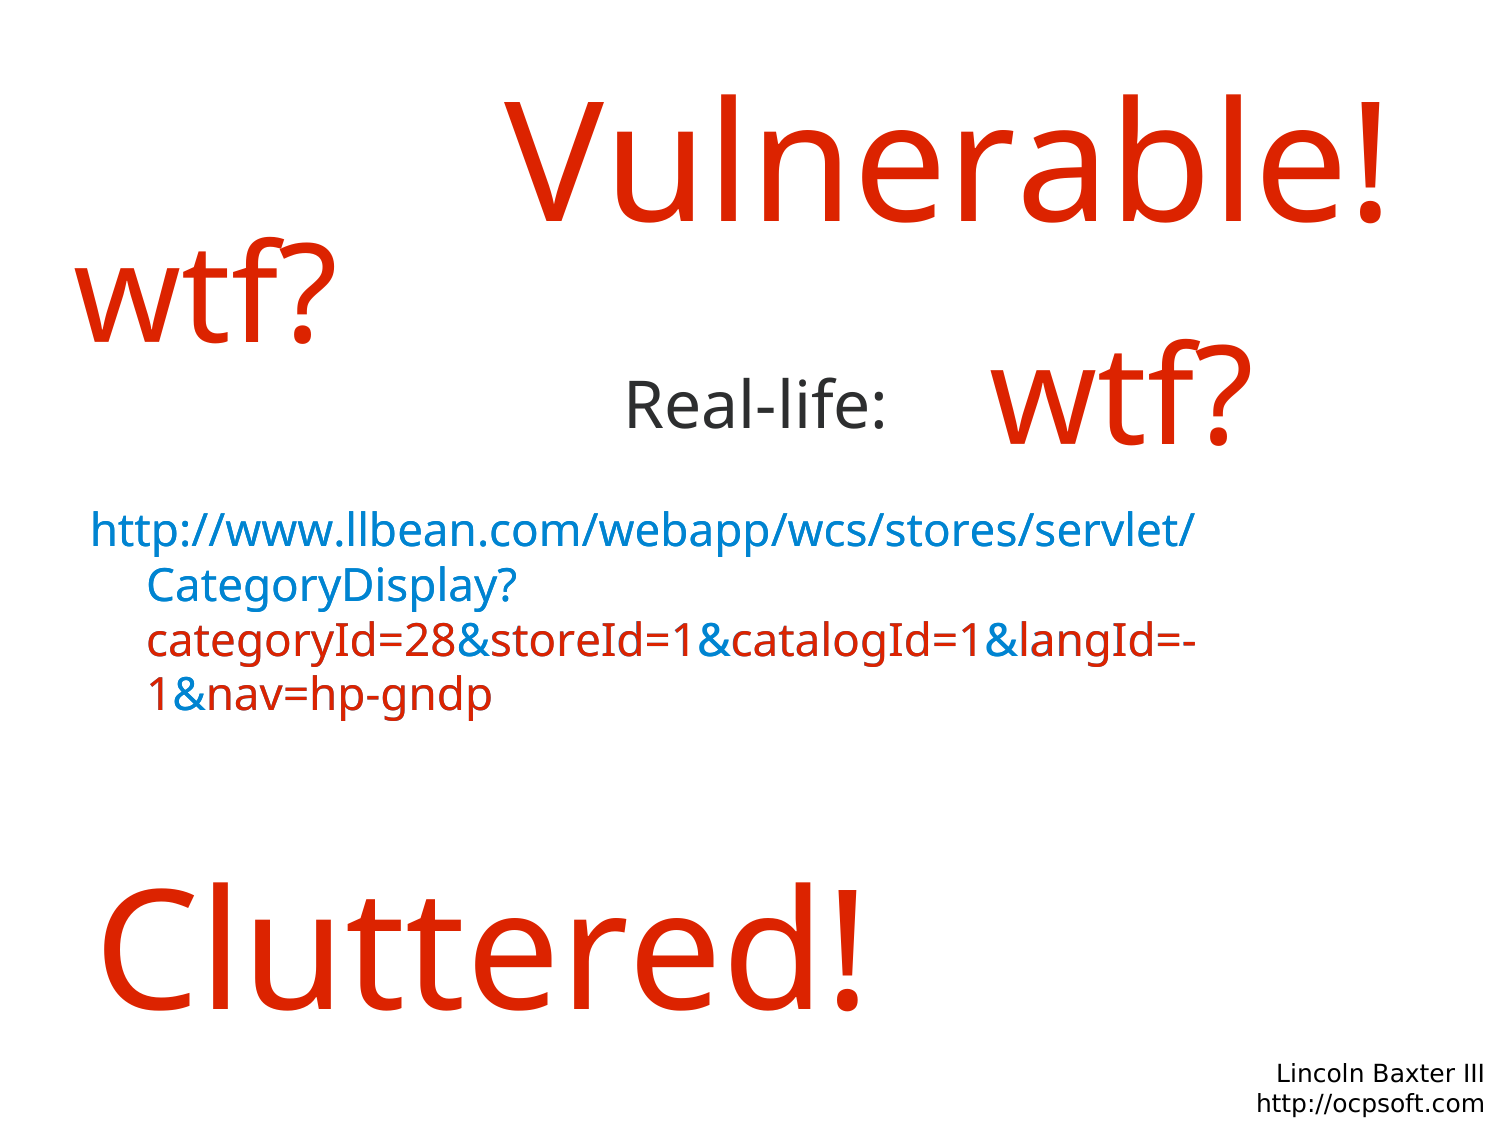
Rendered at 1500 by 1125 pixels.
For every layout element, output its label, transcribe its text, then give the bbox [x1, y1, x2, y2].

text_box wtf? [58, 197, 356, 378]
text_box Real-life: [425, 355, 975, 451]
text_box http://www.llbean.com/webapp/wcs/stores/servlet/CategoryDisplay?categoryId=28&storeId=1&catalogId=1&langId=-1&nav=hp-gndp [75, 492, 1426, 826]
text_box Vulnerable! [490, 47, 1426, 263]
text_box Cluttered! [79, 835, 901, 1051]
text_box wtf? [975, 299, 1272, 480]
